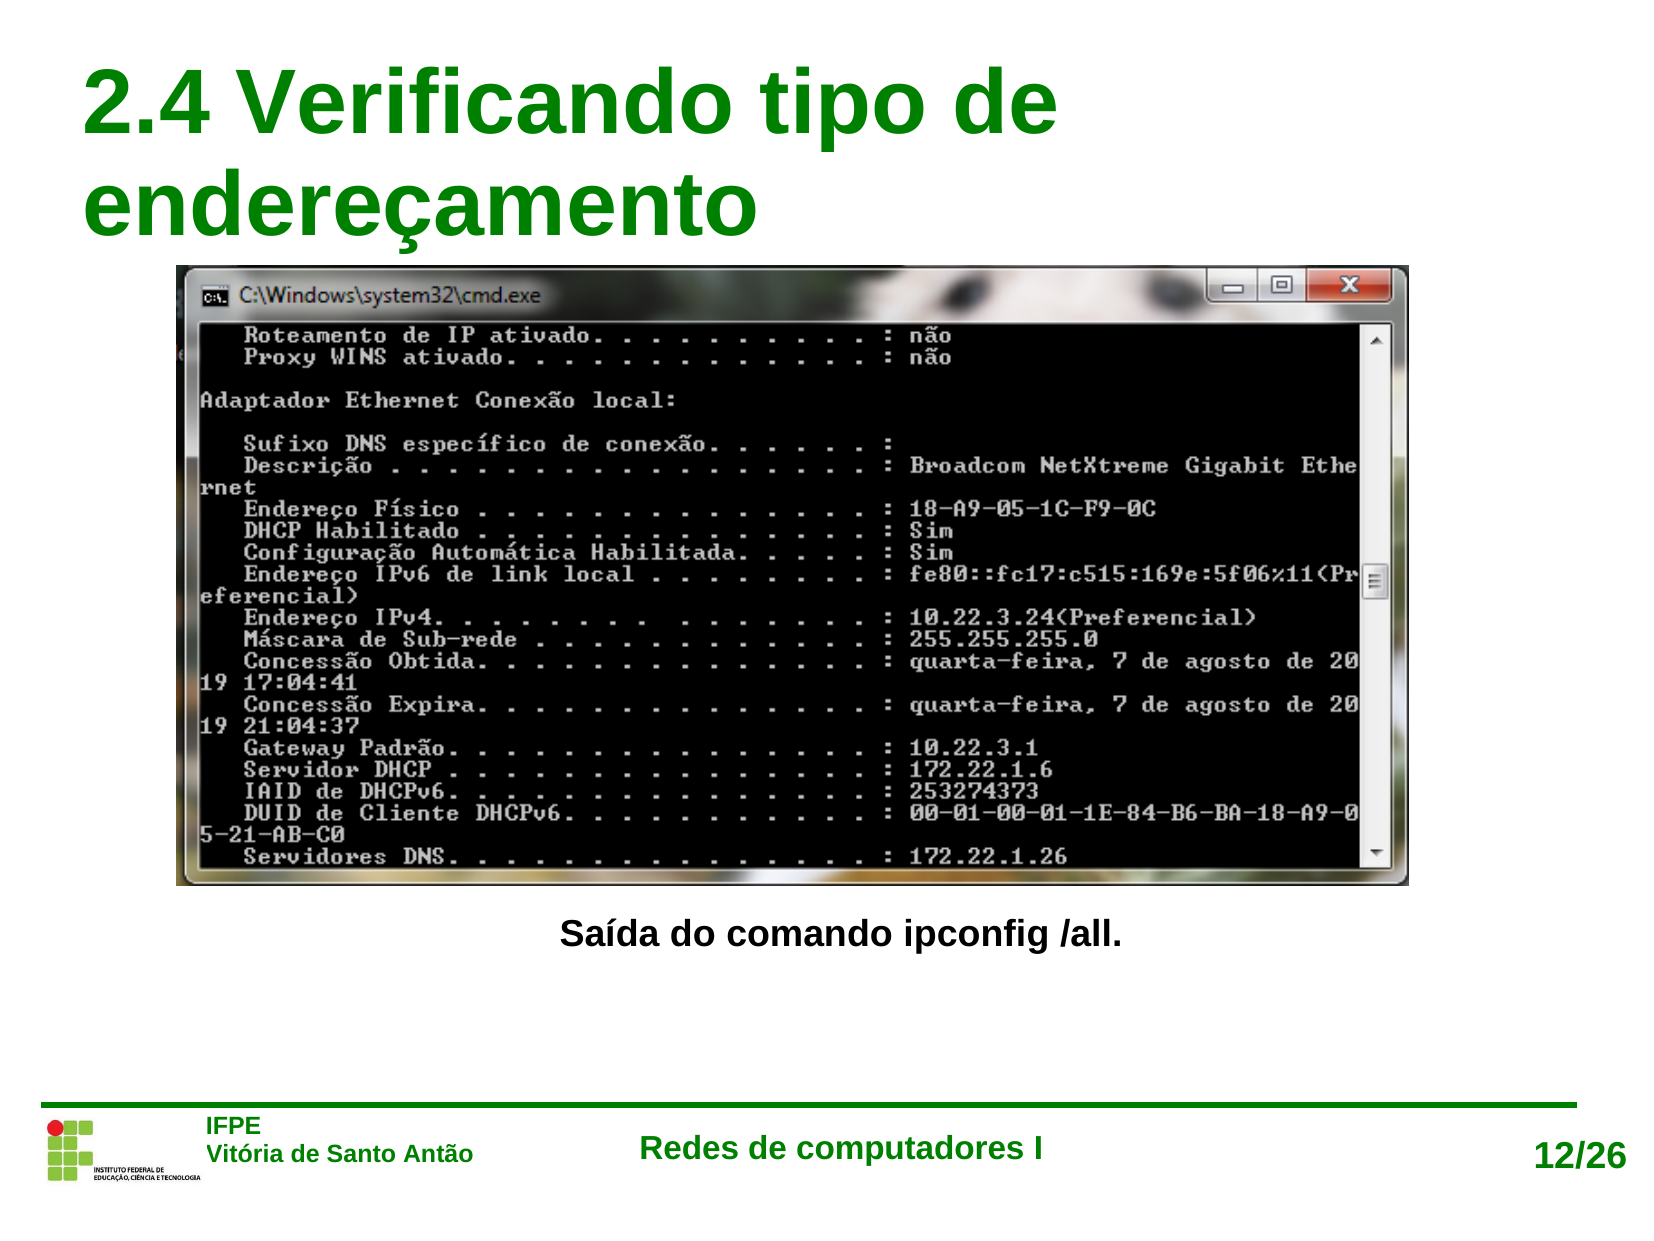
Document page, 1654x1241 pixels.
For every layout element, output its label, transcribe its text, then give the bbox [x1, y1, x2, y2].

picture [39, 1111, 207, 1191]
title 2.4 Verificando tipo de endereçamento [82, 49, 1571, 257]
picture [176, 265, 1409, 886]
text_box Saída do comando ipconfig /all. [501, 905, 1182, 1004]
